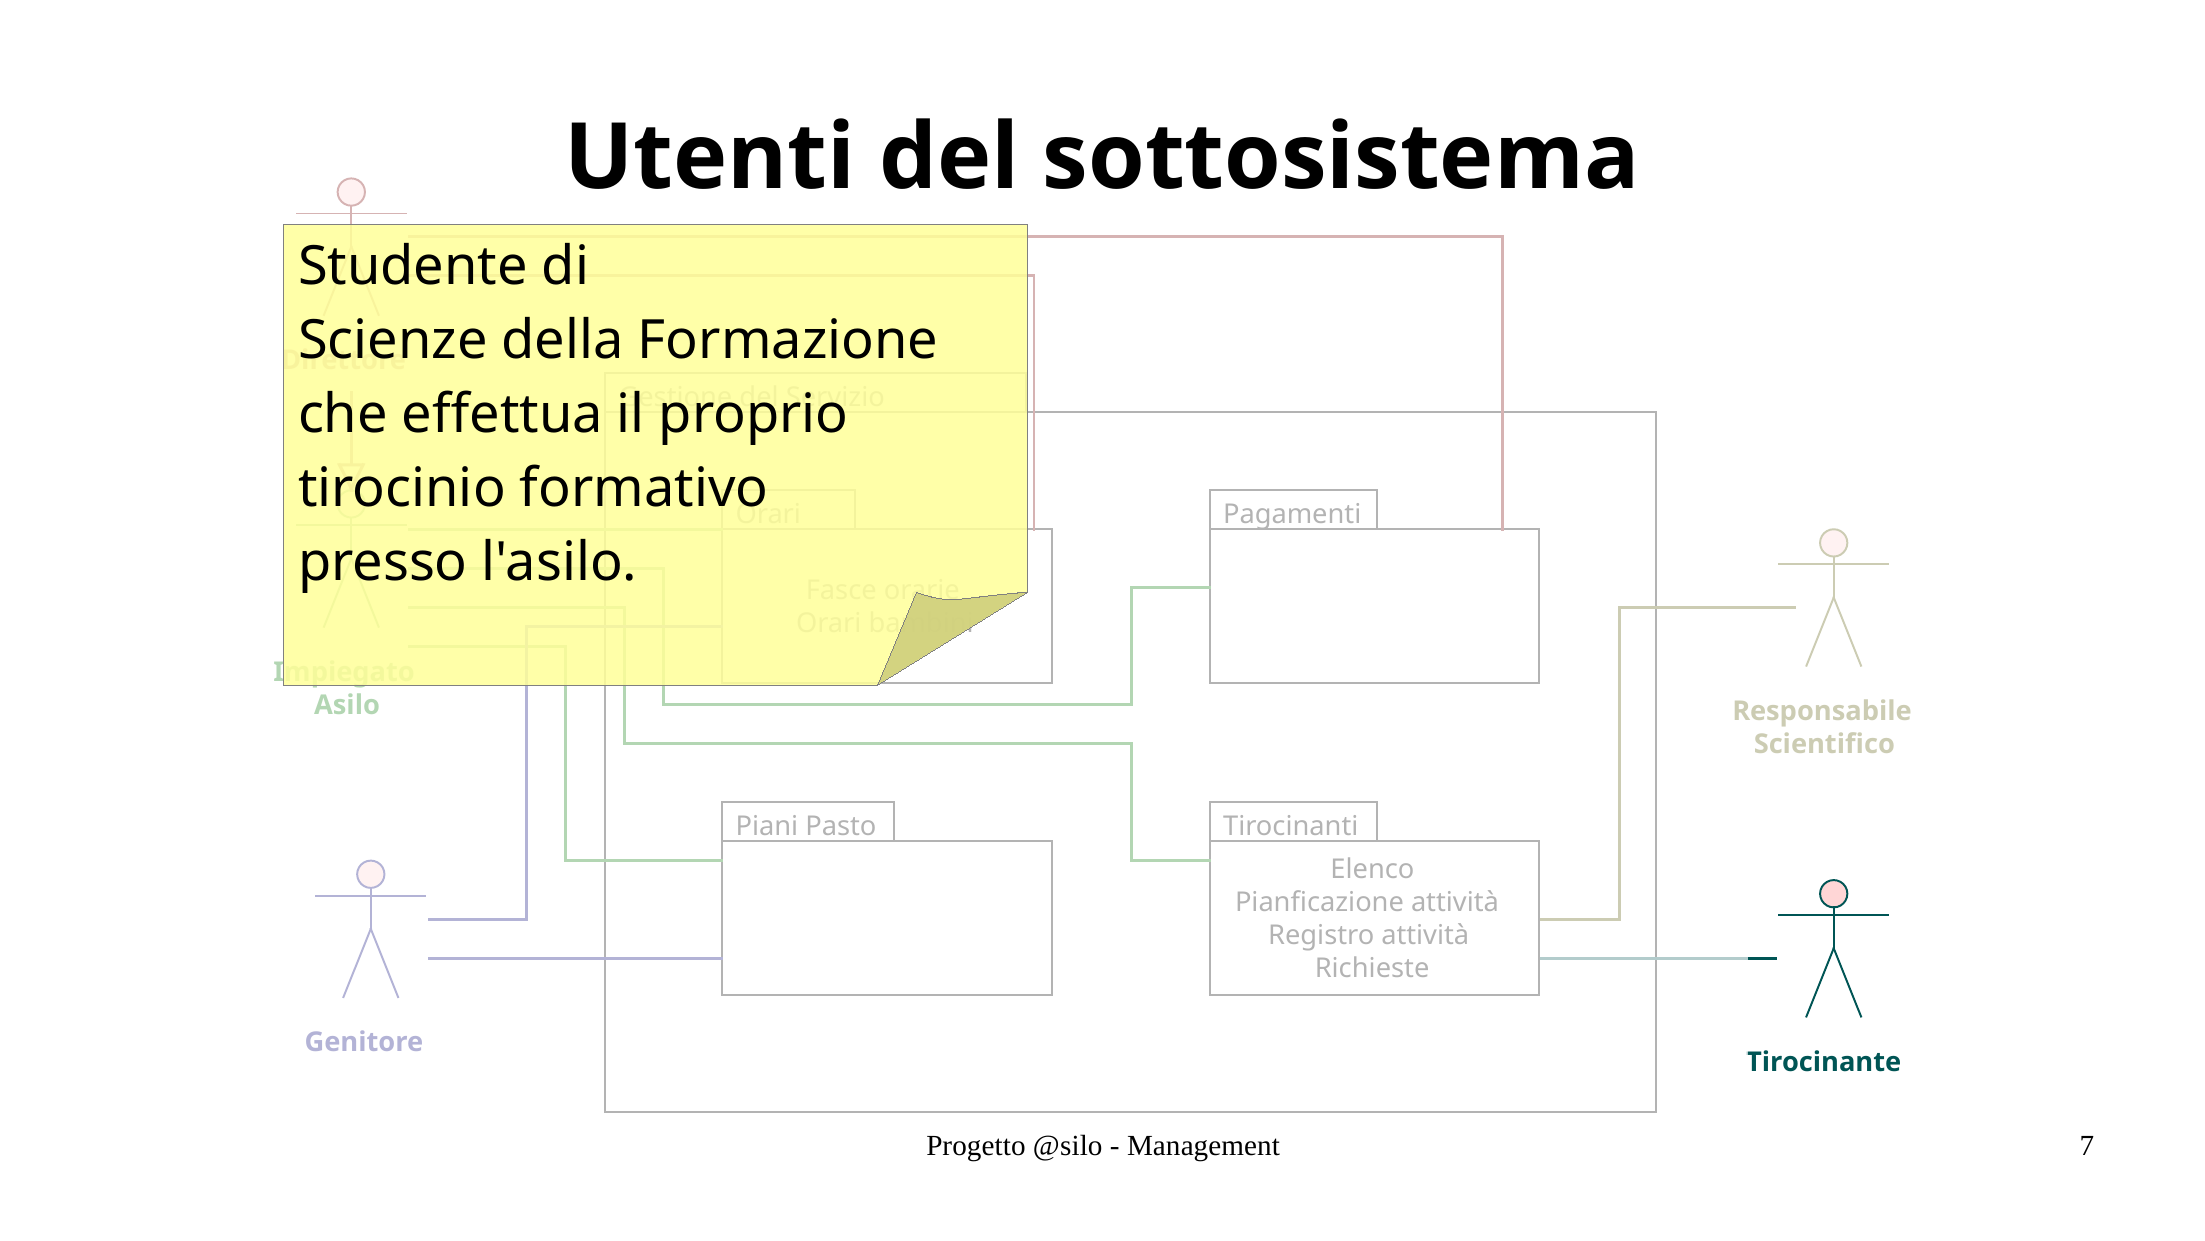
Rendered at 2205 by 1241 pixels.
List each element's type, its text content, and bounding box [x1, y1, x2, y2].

text_box Studente di Scienze della Formazione che effettua il proprio tirocinio formativo presso l'asilo. [283, 257, 1028, 686]
title Utenti del sottosistema [110, 49, 2095, 257]
picture [213, 257, 1991, 1193]
text_box [259, 257, 1991, 1122]
